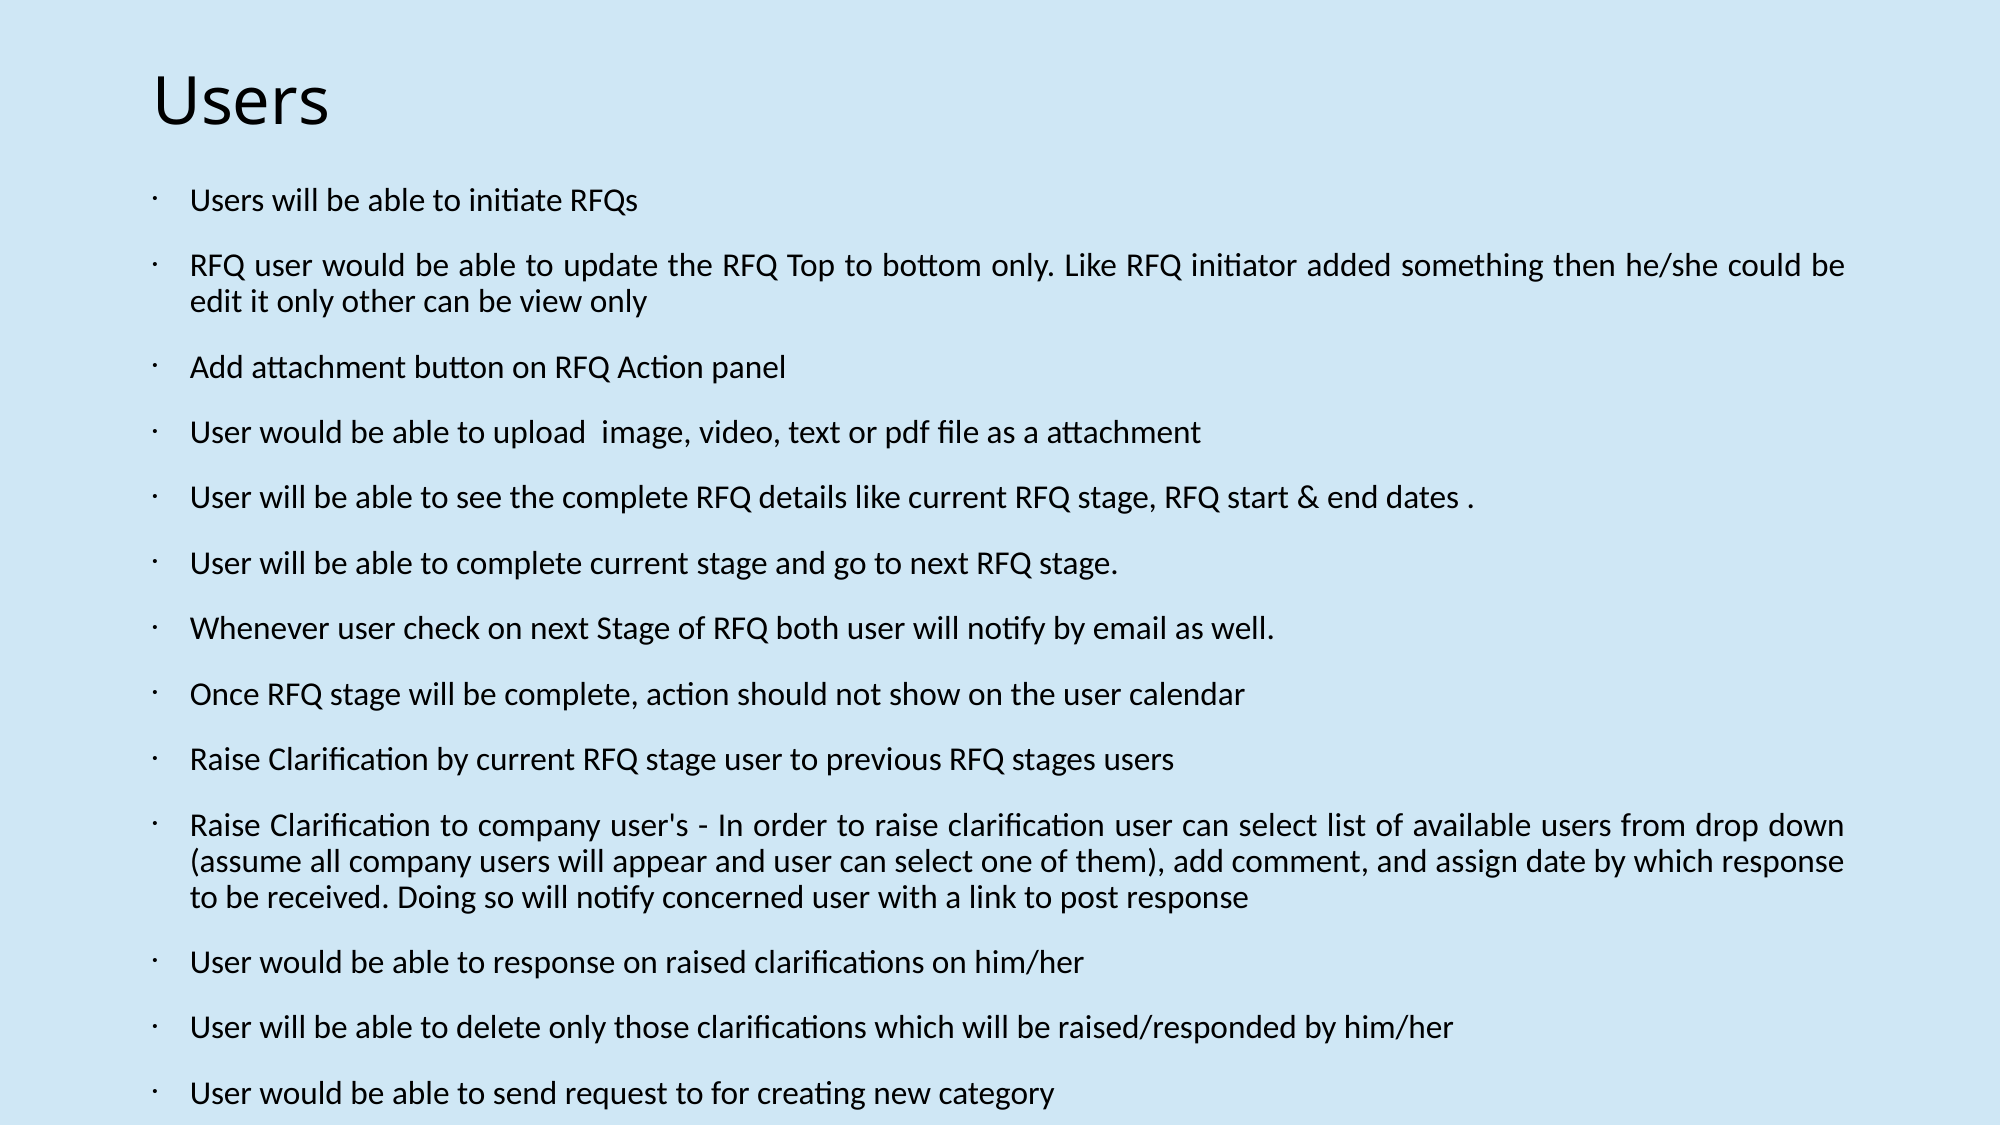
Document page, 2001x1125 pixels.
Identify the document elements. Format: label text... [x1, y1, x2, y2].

title Users [137, 59, 1863, 175]
list Users will be able to initiate RFQs RFQ user would be able to update the RFQ Top to bottom only. Like RFQ initiator added something then he/she could be edit it only other can be view only Add attachment button on RFQ Action panel User would be able to upload image, video, text or pdf file as a attachment User will be able to see the complete RFQ details like current RFQ stage, RFQ start & end dates . User will be able to complete current stage and go to next RFQ stage. Whenever user check on next Stage of RFQ both user will notify by email as well. Once RFQ stage will be complete, action should not show on the user calendar Raise Clarification by current RFQ stage user to previous RFQ stages users Raise Clarification to company user's - In order to raise clarification user can select list of available users from drop down (assume all company users will appear and user can select one of them), add comment, and assign date by which response to be received. Doing so will notify concerned user with a link to post response User would be able to response on raised clarifications on him/her User will be able to delete only those clarifications which will be raised/responded by him/her User would be able to send request to for creating new category If any of the workflow stages are switched off by the RFQ initiator – re-routing of the workflow of the default stage ahead of the switched off stage i.e. it should then be allowed to be routed to the next logical 'On' stage. RFQ Users will be able to view the RFQ from any RFQ stage of workflow All notifications by email. Users will manage his profile and complete any missing data [137, 175, 1863, 1069]
